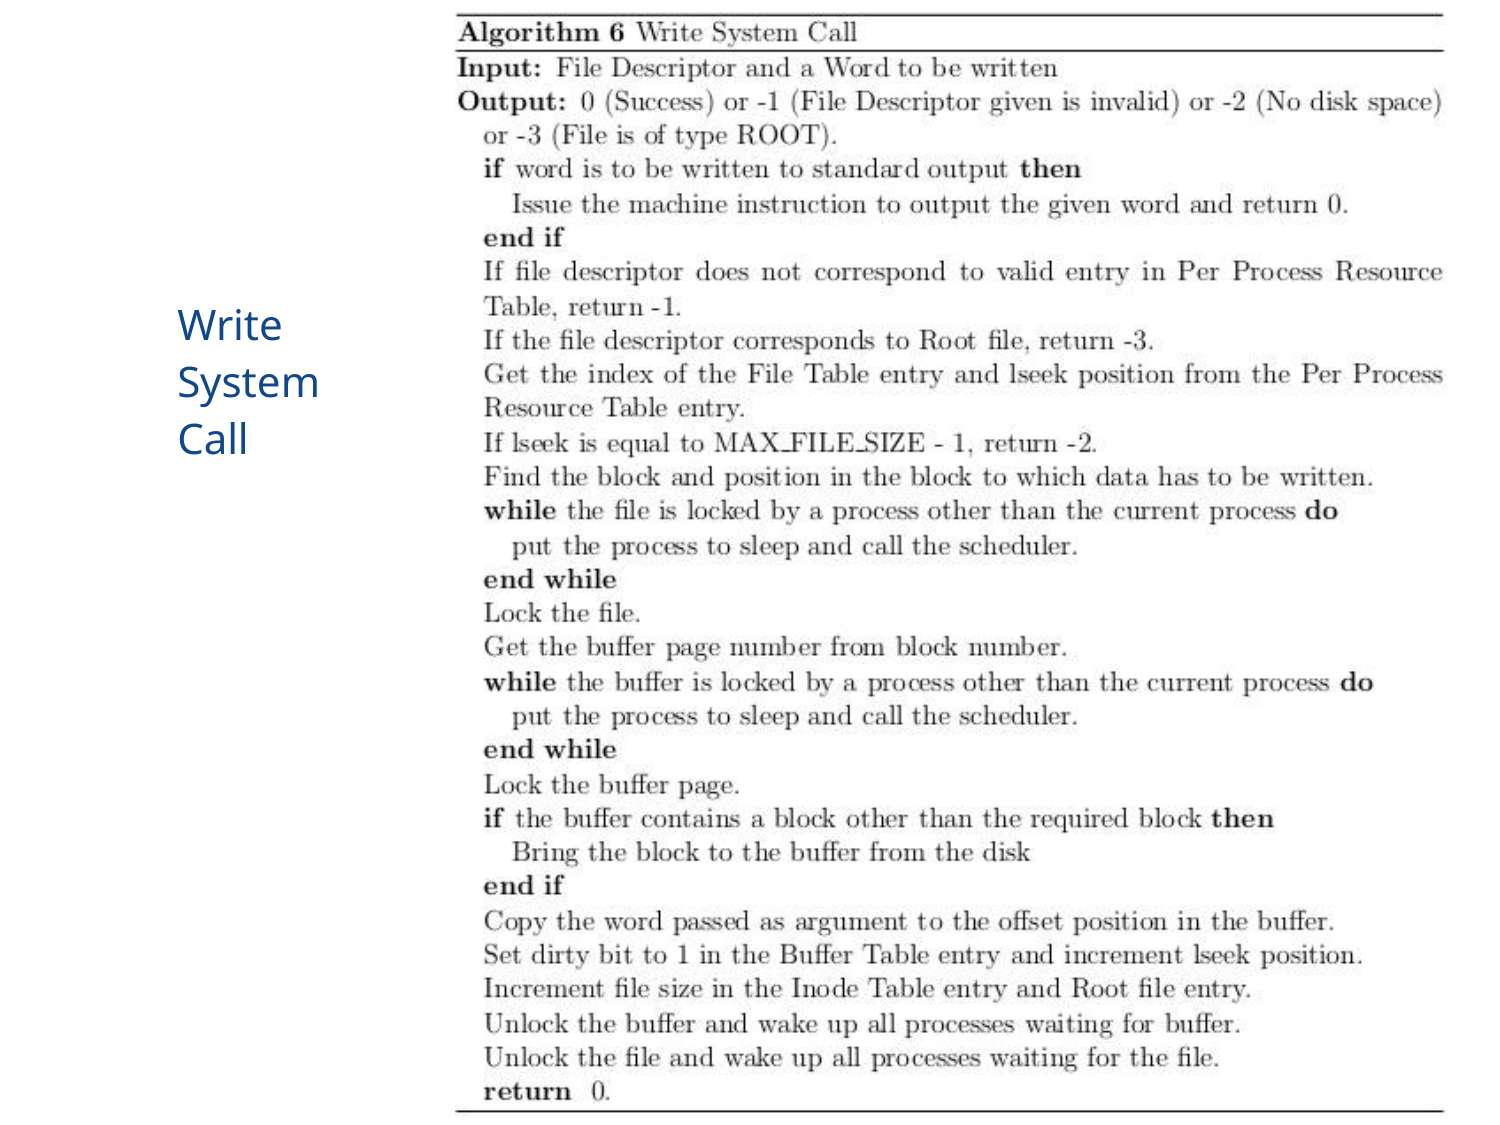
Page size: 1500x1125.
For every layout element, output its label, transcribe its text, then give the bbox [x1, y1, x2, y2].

picture [413, 0, 1466, 1125]
title Write System Call [162, 287, 413, 475]
